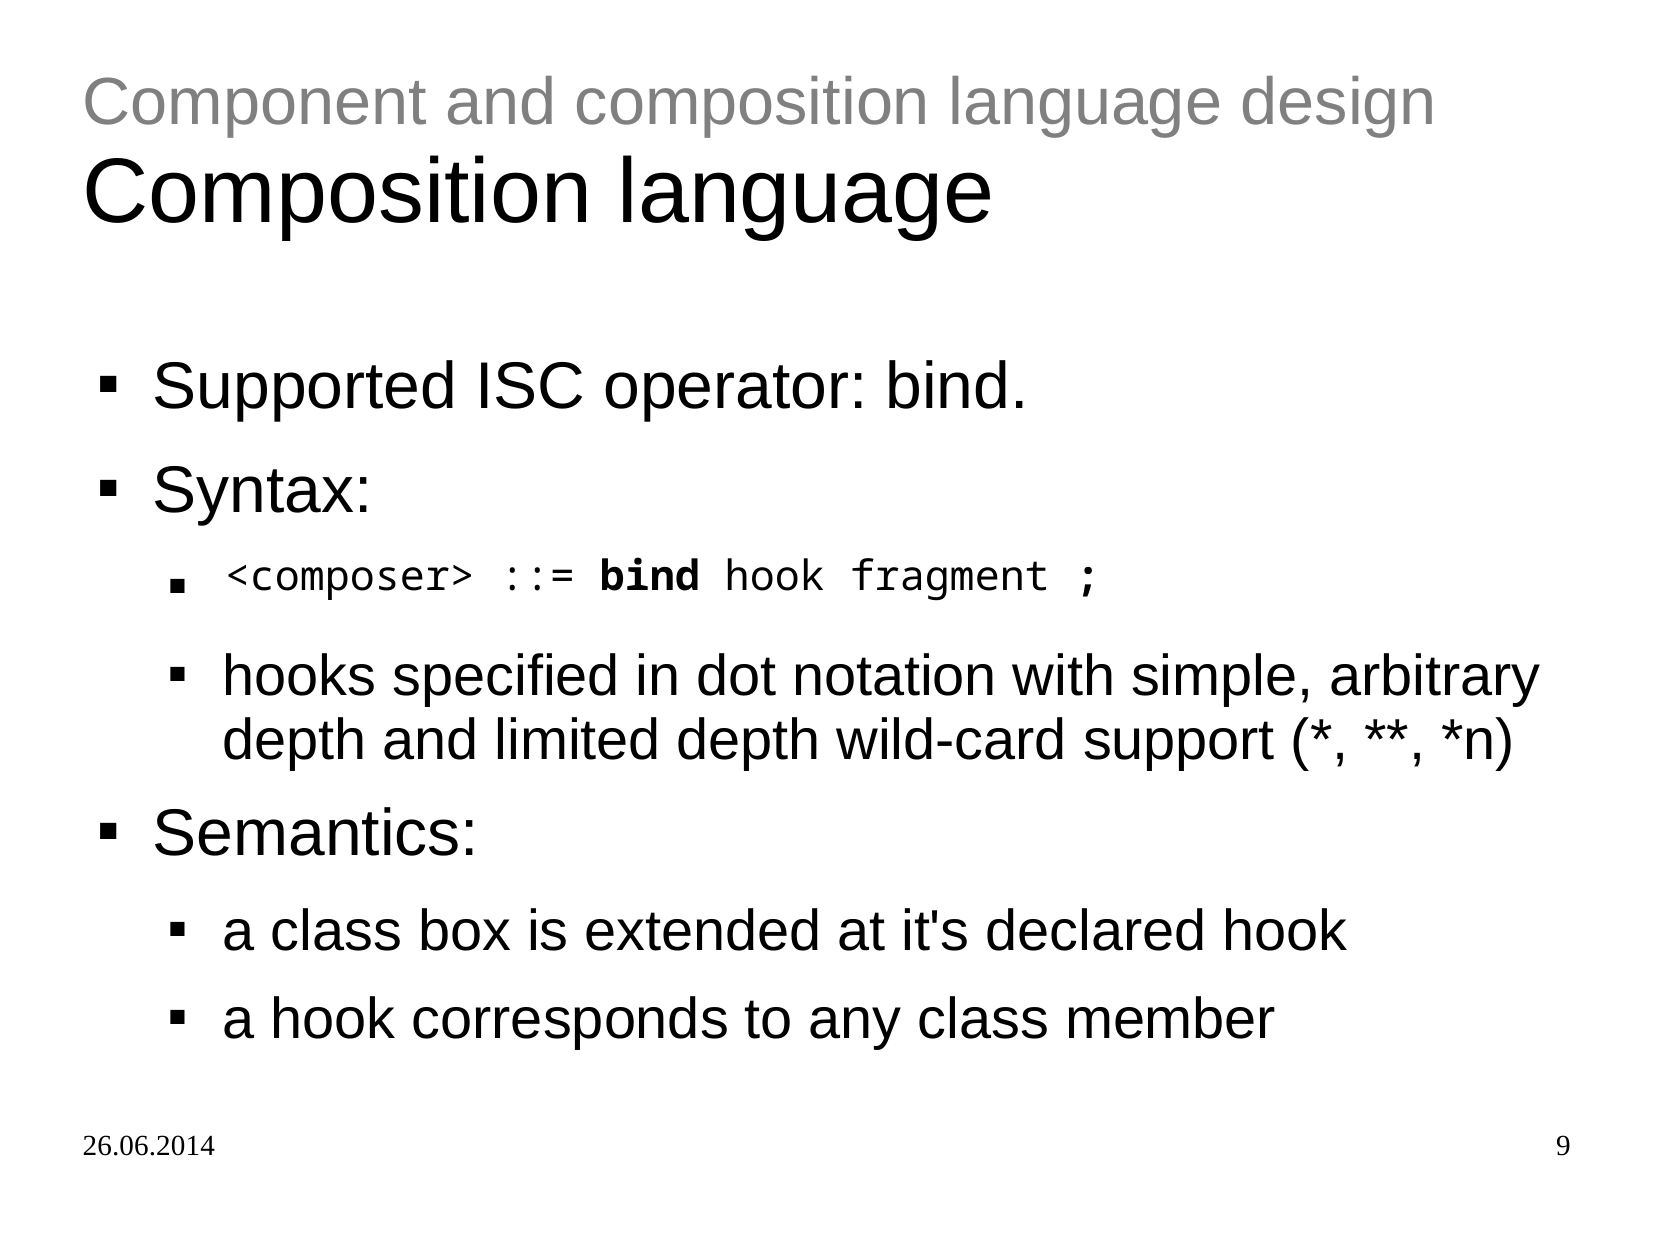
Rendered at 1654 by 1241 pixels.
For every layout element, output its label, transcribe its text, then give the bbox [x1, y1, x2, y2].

title Component and composition language design Composition language [82, 49, 1571, 257]
text_box <composer> ::= bind hook fragment ; [210, 538, 1156, 614]
list Supported ISC operator: bind. Syntax: hooks specified in dot notation with simple, arbitrary depth and limited depth wild-card support (*, **, *n) Semantics: a class box is extended at it's declared hook a hook corresponds to any class member [82, 349, 1561, 1069]
